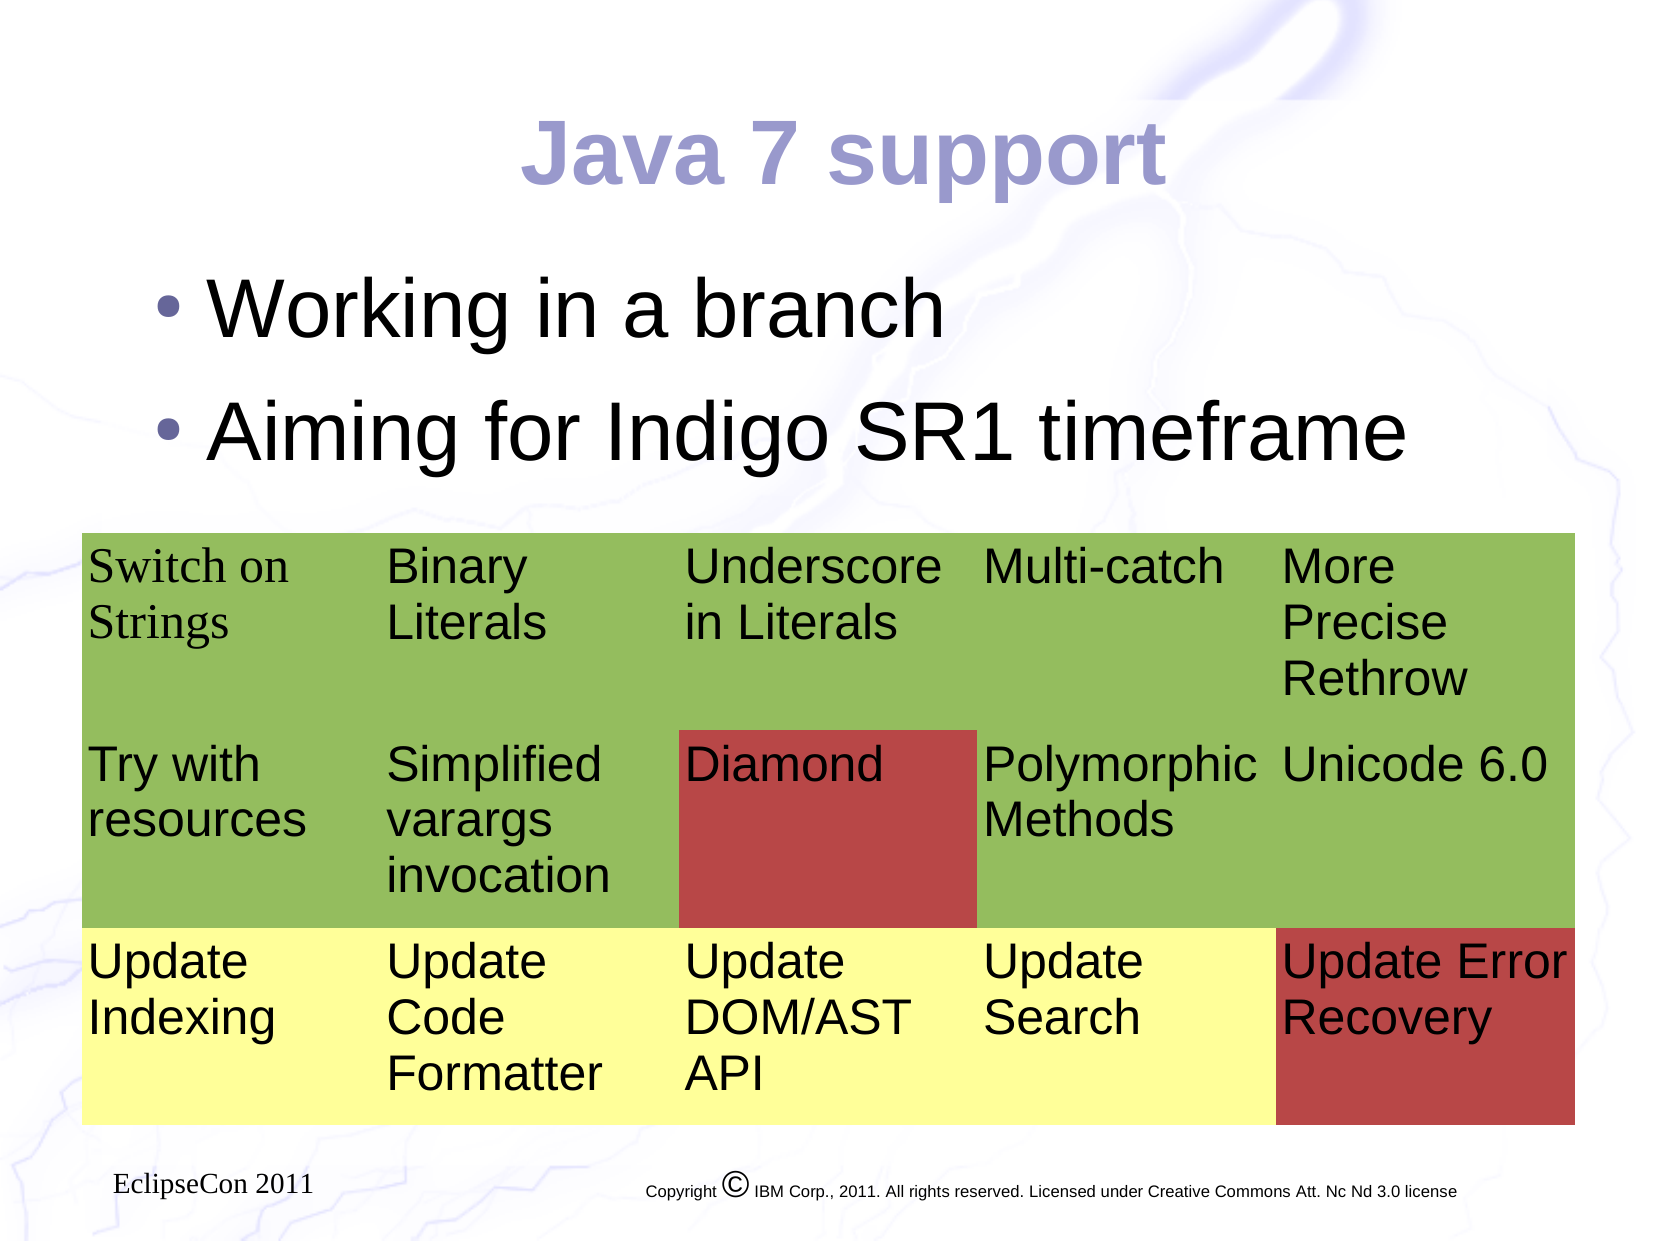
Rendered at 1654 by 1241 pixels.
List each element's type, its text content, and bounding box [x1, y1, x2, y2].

list Working in a branch Aiming for Indigo SR1 timeframe [118, 262, 1571, 533]
table_cell Polymorphic Methods [977, 730, 1276, 928]
table_cell Update DOM/AST API [679, 928, 977, 1125]
table_header Switch on Strings [82, 533, 380, 730]
table_header More Precise Rethrow [1276, 533, 1575, 730]
table_header Multi-catch [977, 533, 1276, 730]
table_cell Simplified varargs invocation [380, 730, 679, 928]
table_cell Update Search [977, 928, 1276, 1125]
table_header Underscore in Literals [679, 533, 977, 730]
table_cell Update Indexing [82, 928, 380, 1125]
table_cell Update Code Formatter [380, 928, 679, 1125]
table_cell Update Error Recovery [1276, 928, 1575, 1125]
table_cell Diamond [679, 730, 977, 928]
table_cell Unicode 6.0 [1276, 730, 1575, 928]
title Java 7 support [118, 49, 1571, 257]
table_header Binary Literals [380, 533, 679, 730]
table_cell Try with resources [82, 730, 380, 928]
picture [0, 0, 1654, 1241]
